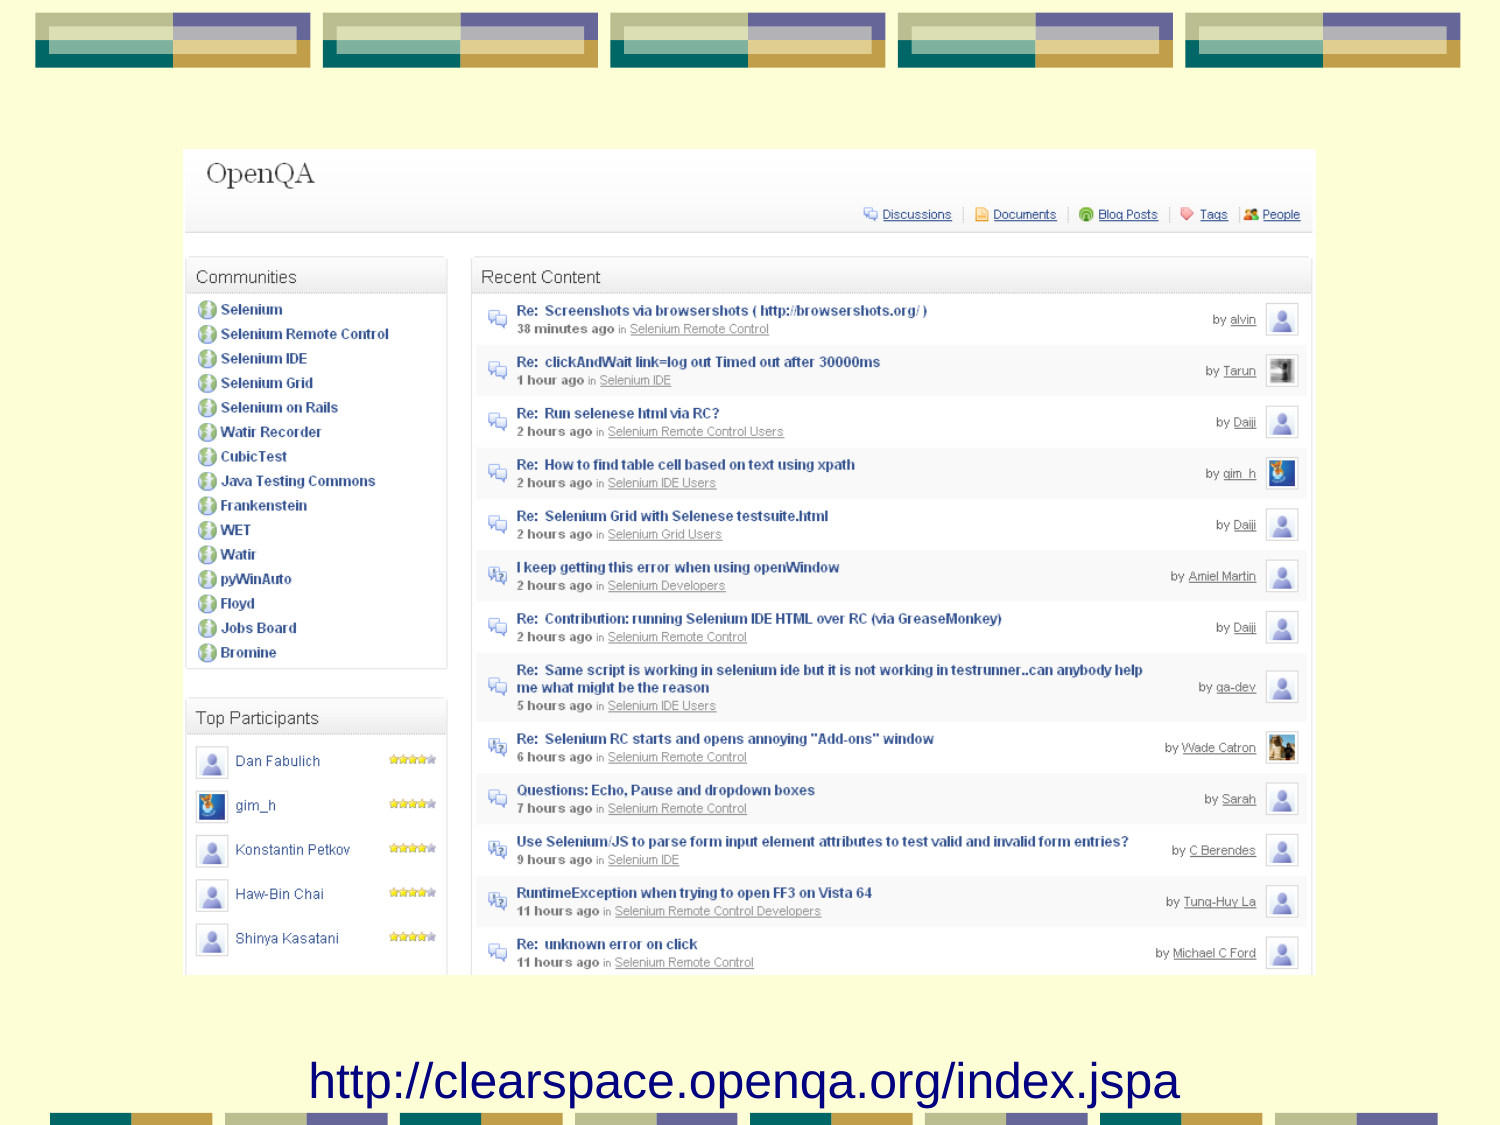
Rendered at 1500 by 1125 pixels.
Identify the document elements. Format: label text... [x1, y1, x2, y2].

picture [183, 149, 1316, 976]
text_box http://clearspace.openqa.org/index.jspa [182, 1049, 1307, 1106]
